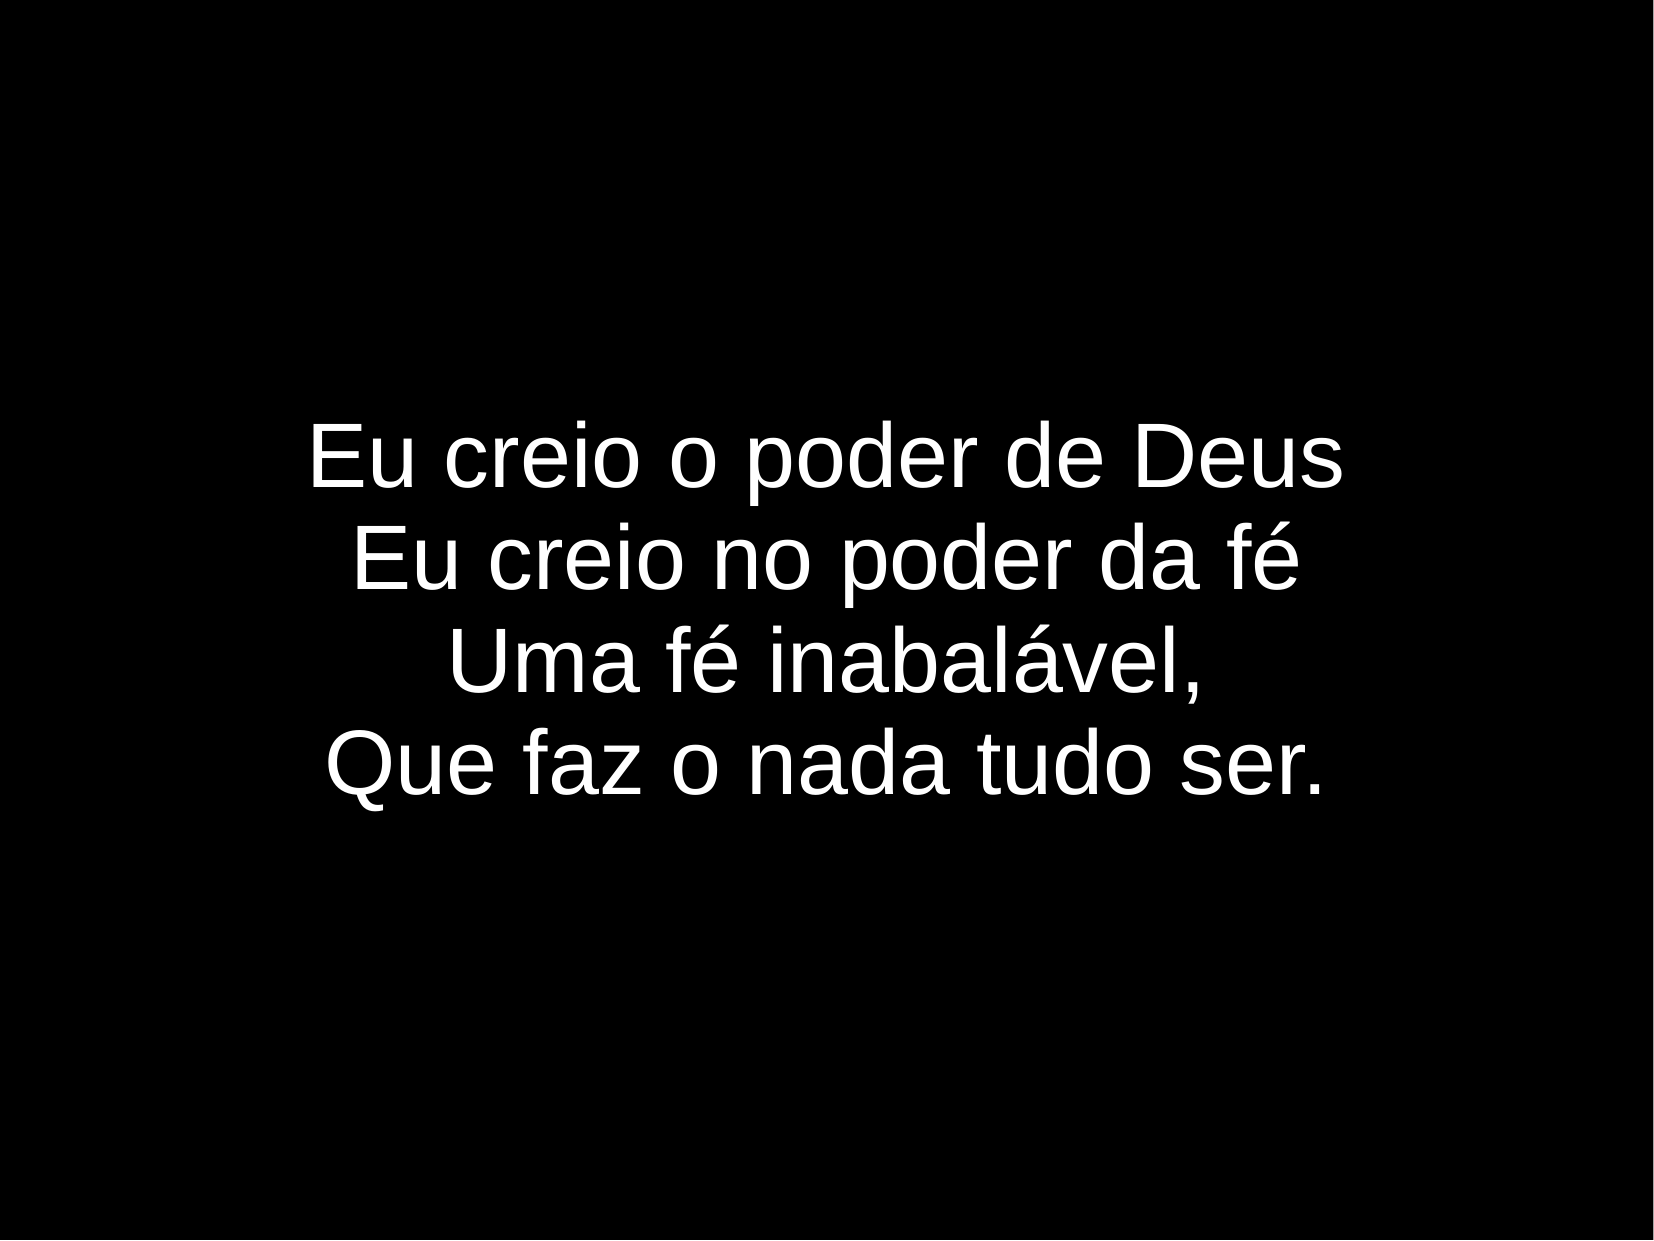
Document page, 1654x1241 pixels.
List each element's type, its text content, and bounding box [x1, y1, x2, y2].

subtitle Eu creio o poder de Deus Eu creio no poder da fé Uma fé inabalável, Que faz o nada tudo ser. [82, 49, 1571, 1170]
